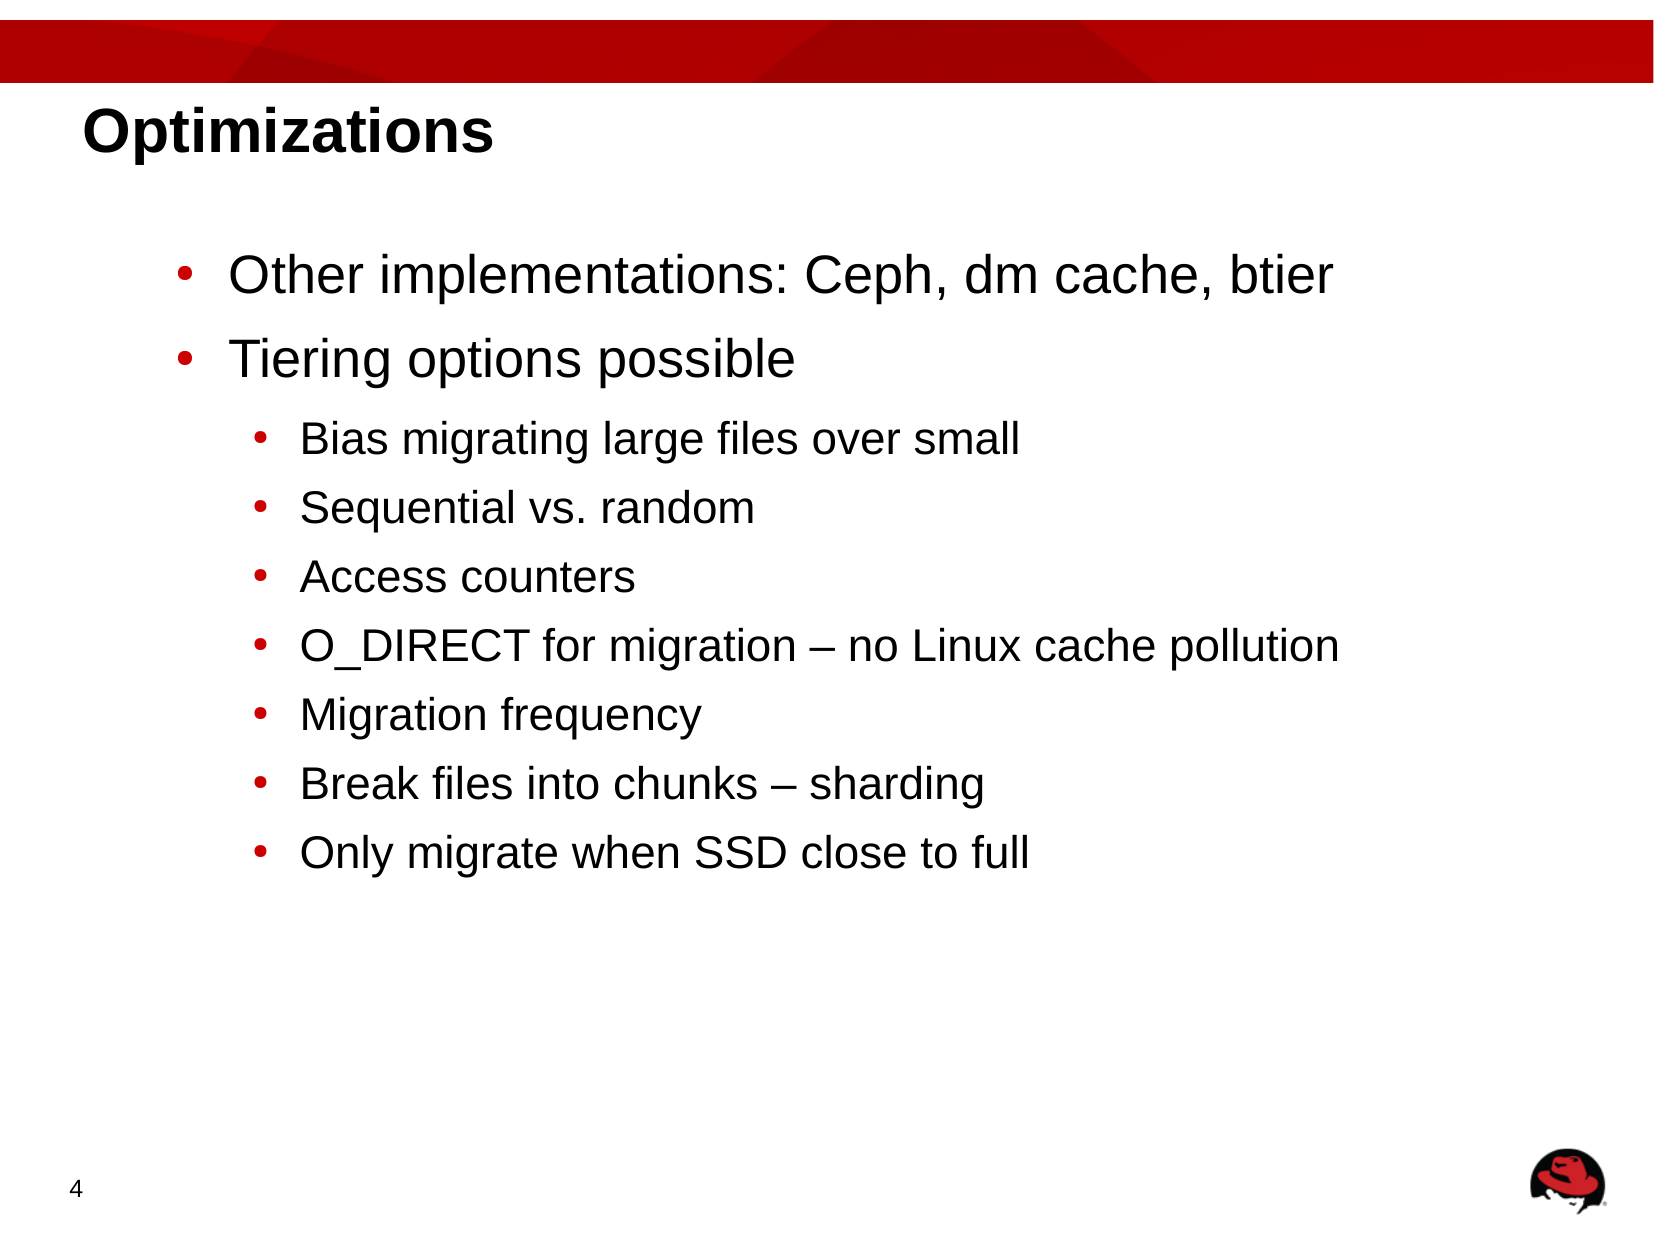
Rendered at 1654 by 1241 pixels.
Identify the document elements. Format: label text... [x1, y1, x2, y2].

picture [0, 20, 1654, 83]
title Optimizations [82, 37, 1571, 226]
picture [1576, 1146, 1613, 1224]
list Other implementations: Ceph, dm cache, btier Tiering options possible Bias migrating large files over small Sequential vs. random Access counters O_DIRECT for migration – no Linux cache pollution Migration frequency Break files into chunks – sharding Only migrate when SSD close to full [86, 244, 1576, 1235]
